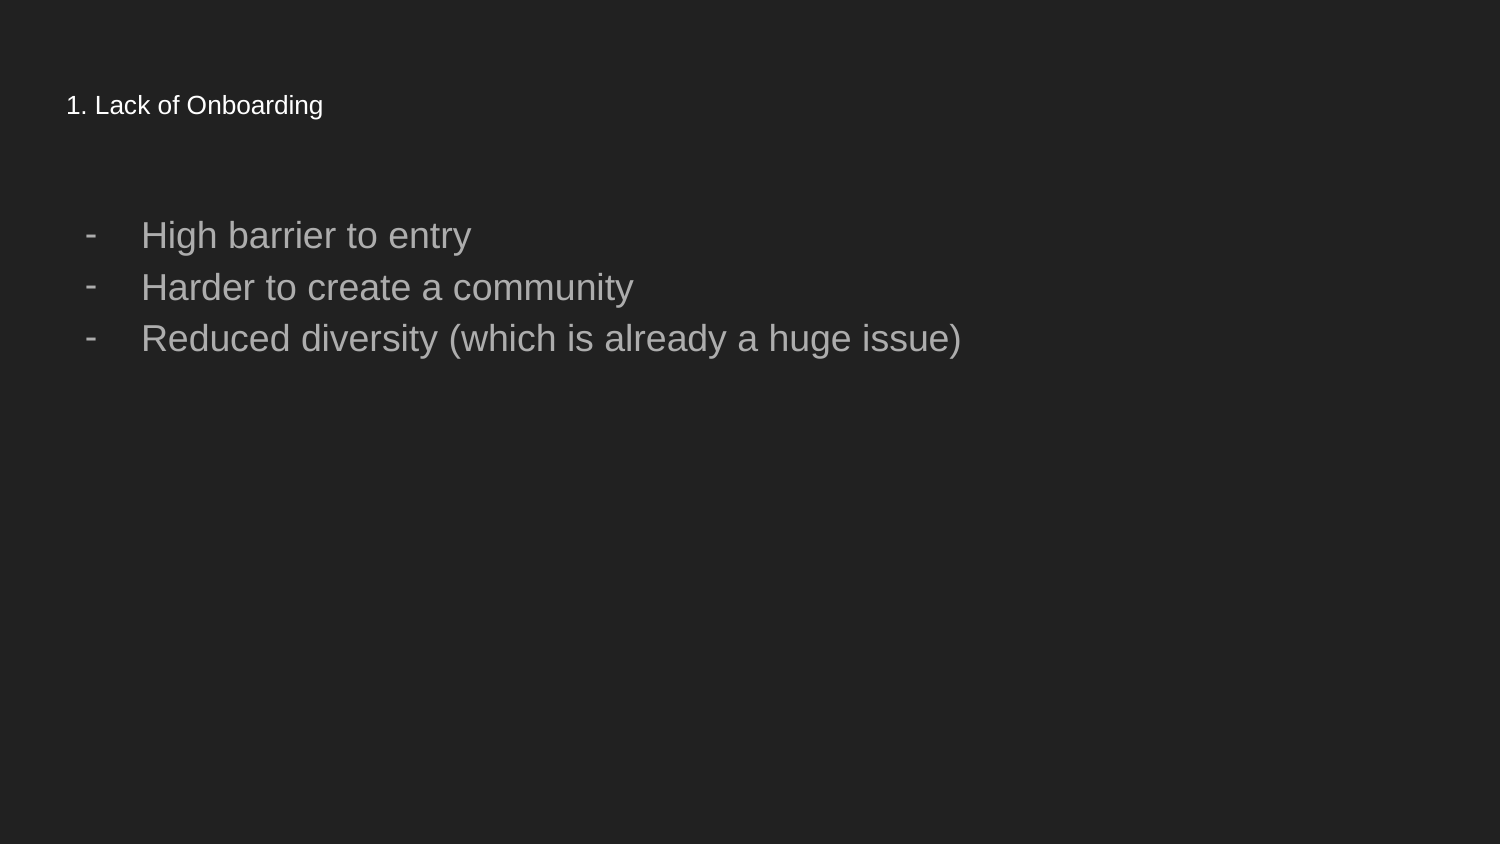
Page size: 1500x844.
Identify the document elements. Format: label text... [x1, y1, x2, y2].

list High barrier to entry Harder to create a community Reduced diversity (which is already a huge issue) [51, 189, 1449, 750]
title 1. Lack of Onboarding [51, 72, 1449, 167]
